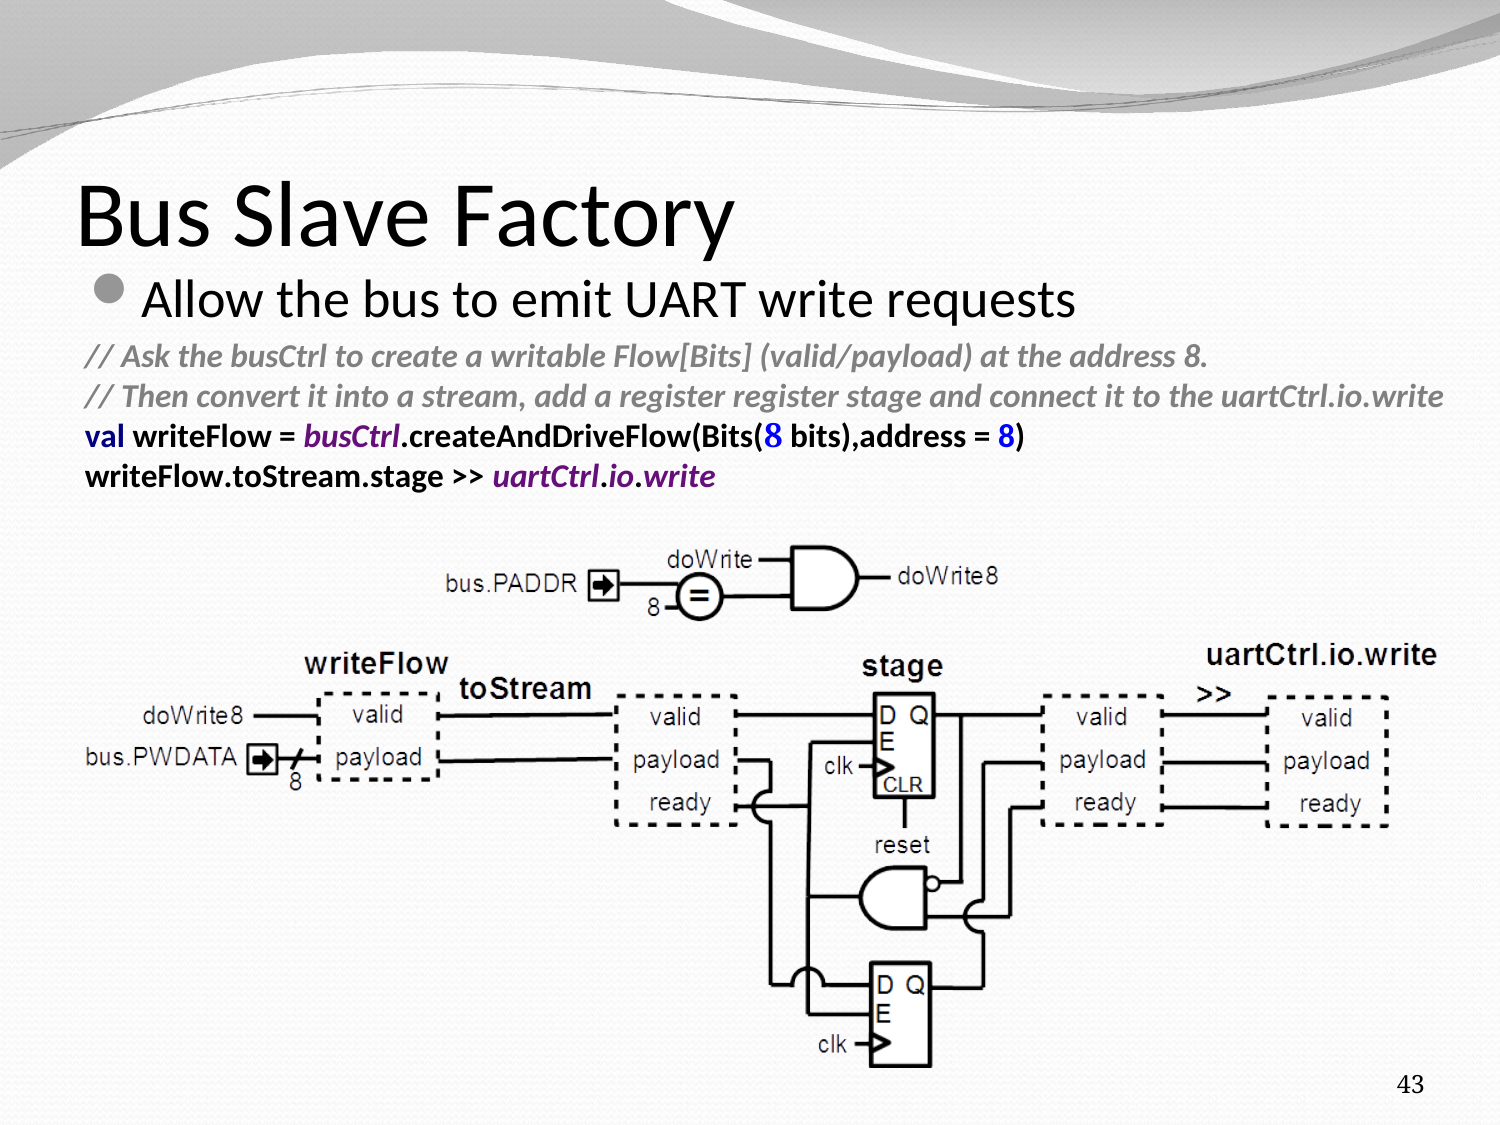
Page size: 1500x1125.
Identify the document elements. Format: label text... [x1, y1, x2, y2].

list Allow the bus to emit UART write requests [74, 503, 1459, 1009]
list Allow the bus to emit UART write requests [74, 255, 1459, 326]
text_box <numéro> [1299, 1068, 1426, 1103]
picture [0, 0, 1500, 1125]
text_box // Ask the busCtrl to create a writable Flow[Bits] (valid/payload) at the address 8. // Then convert it into a stream, add a register register stage and connect it to the uartCtrl.io.write val writeFlow = busCtrl.createAndDriveFlow(Bits(8 bits),address = 8) writeFlow.toStream.stage >> uartCtrl.io.write [69, 326, 1469, 503]
title Bus Slave Factory [75, 78, 1426, 255]
